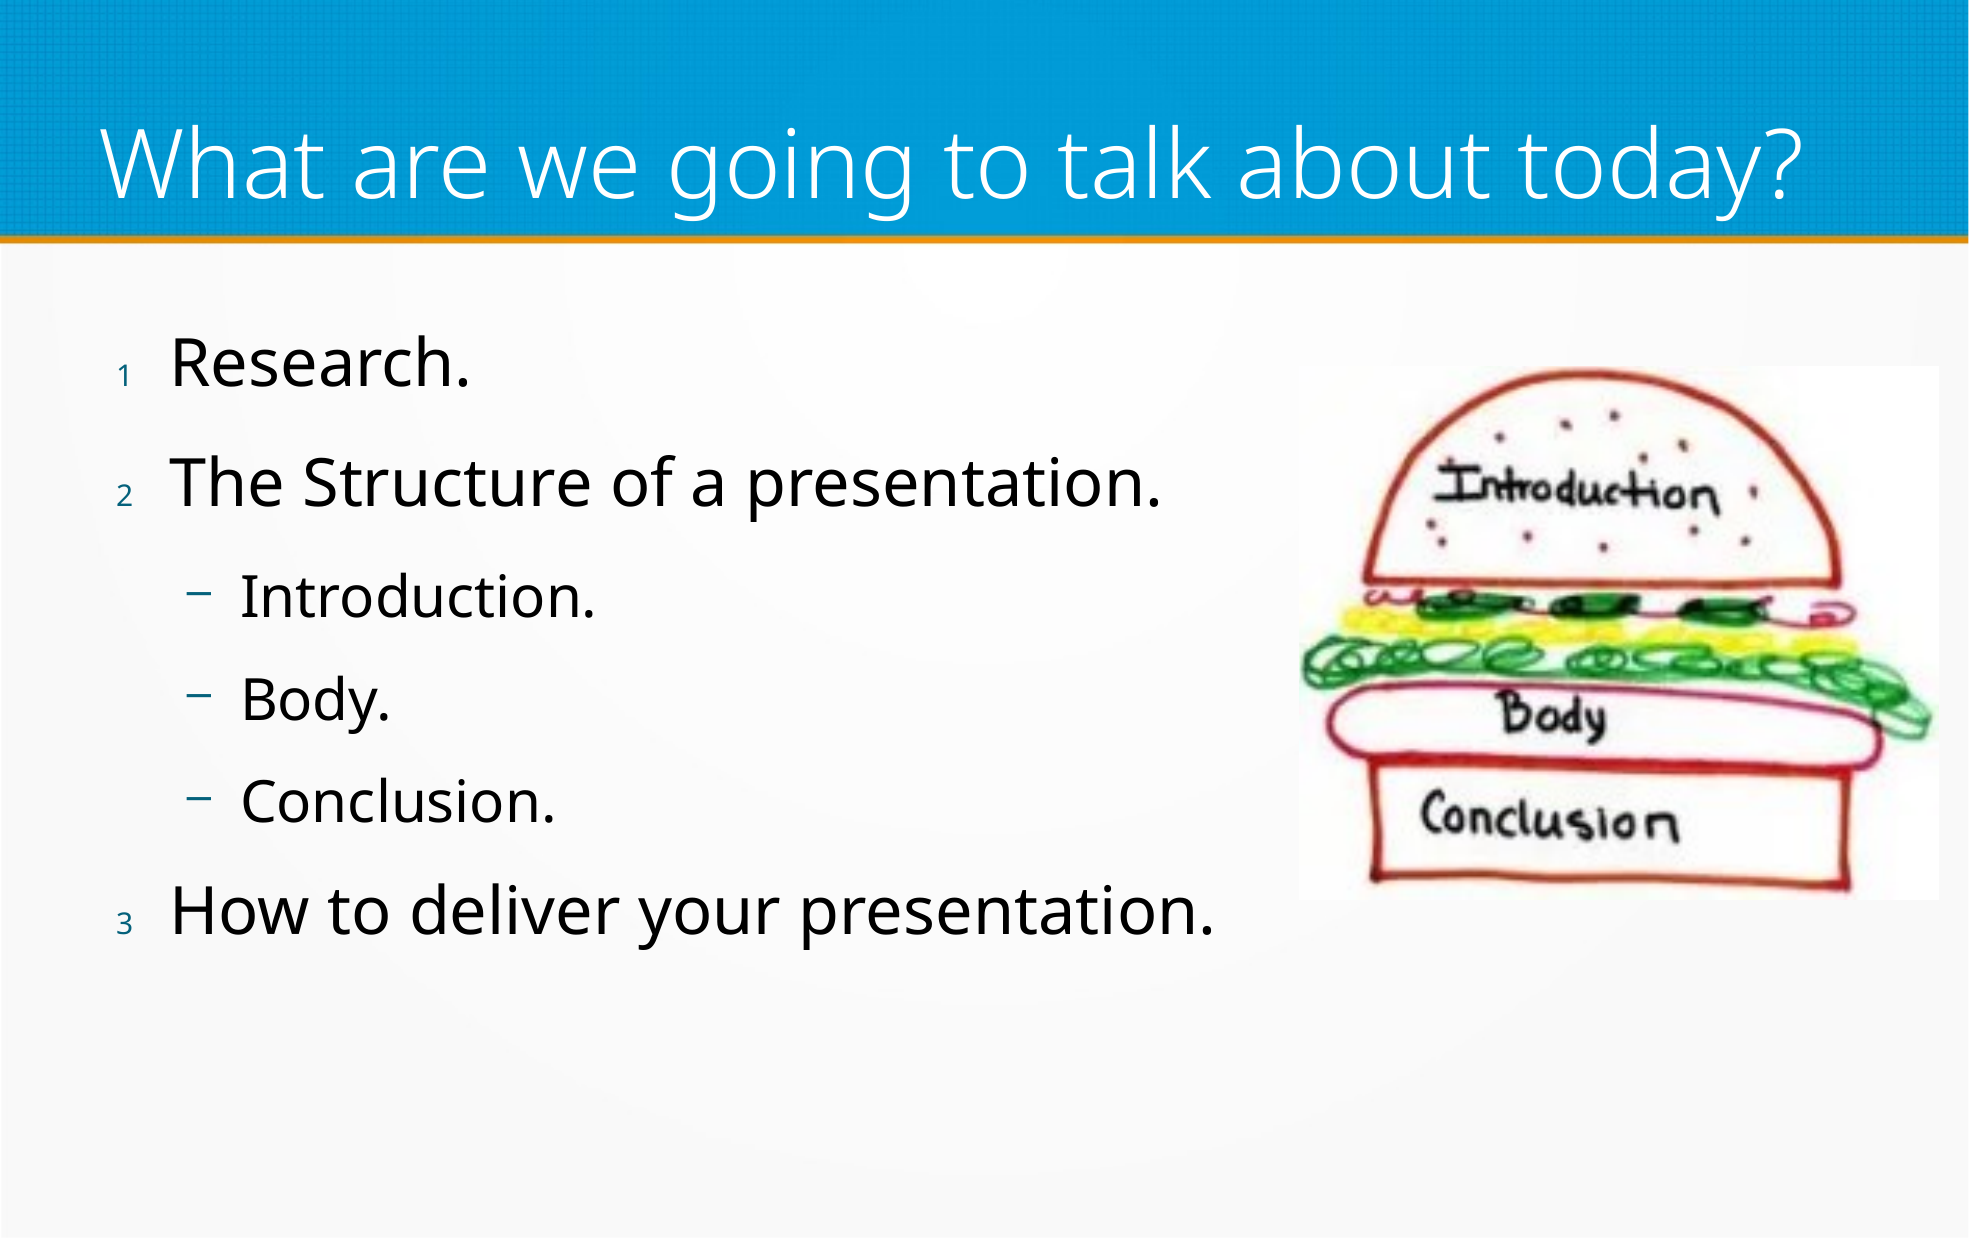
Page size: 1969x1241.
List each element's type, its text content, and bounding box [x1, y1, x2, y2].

list Research. The Structure of a presentation. Introduction. Body. Conclusion. How to deliver your presentation. [98, 315, 1861, 1081]
picture [0, 233, 1969, 1241]
title What are we going to talk about today? [98, 19, 1870, 227]
